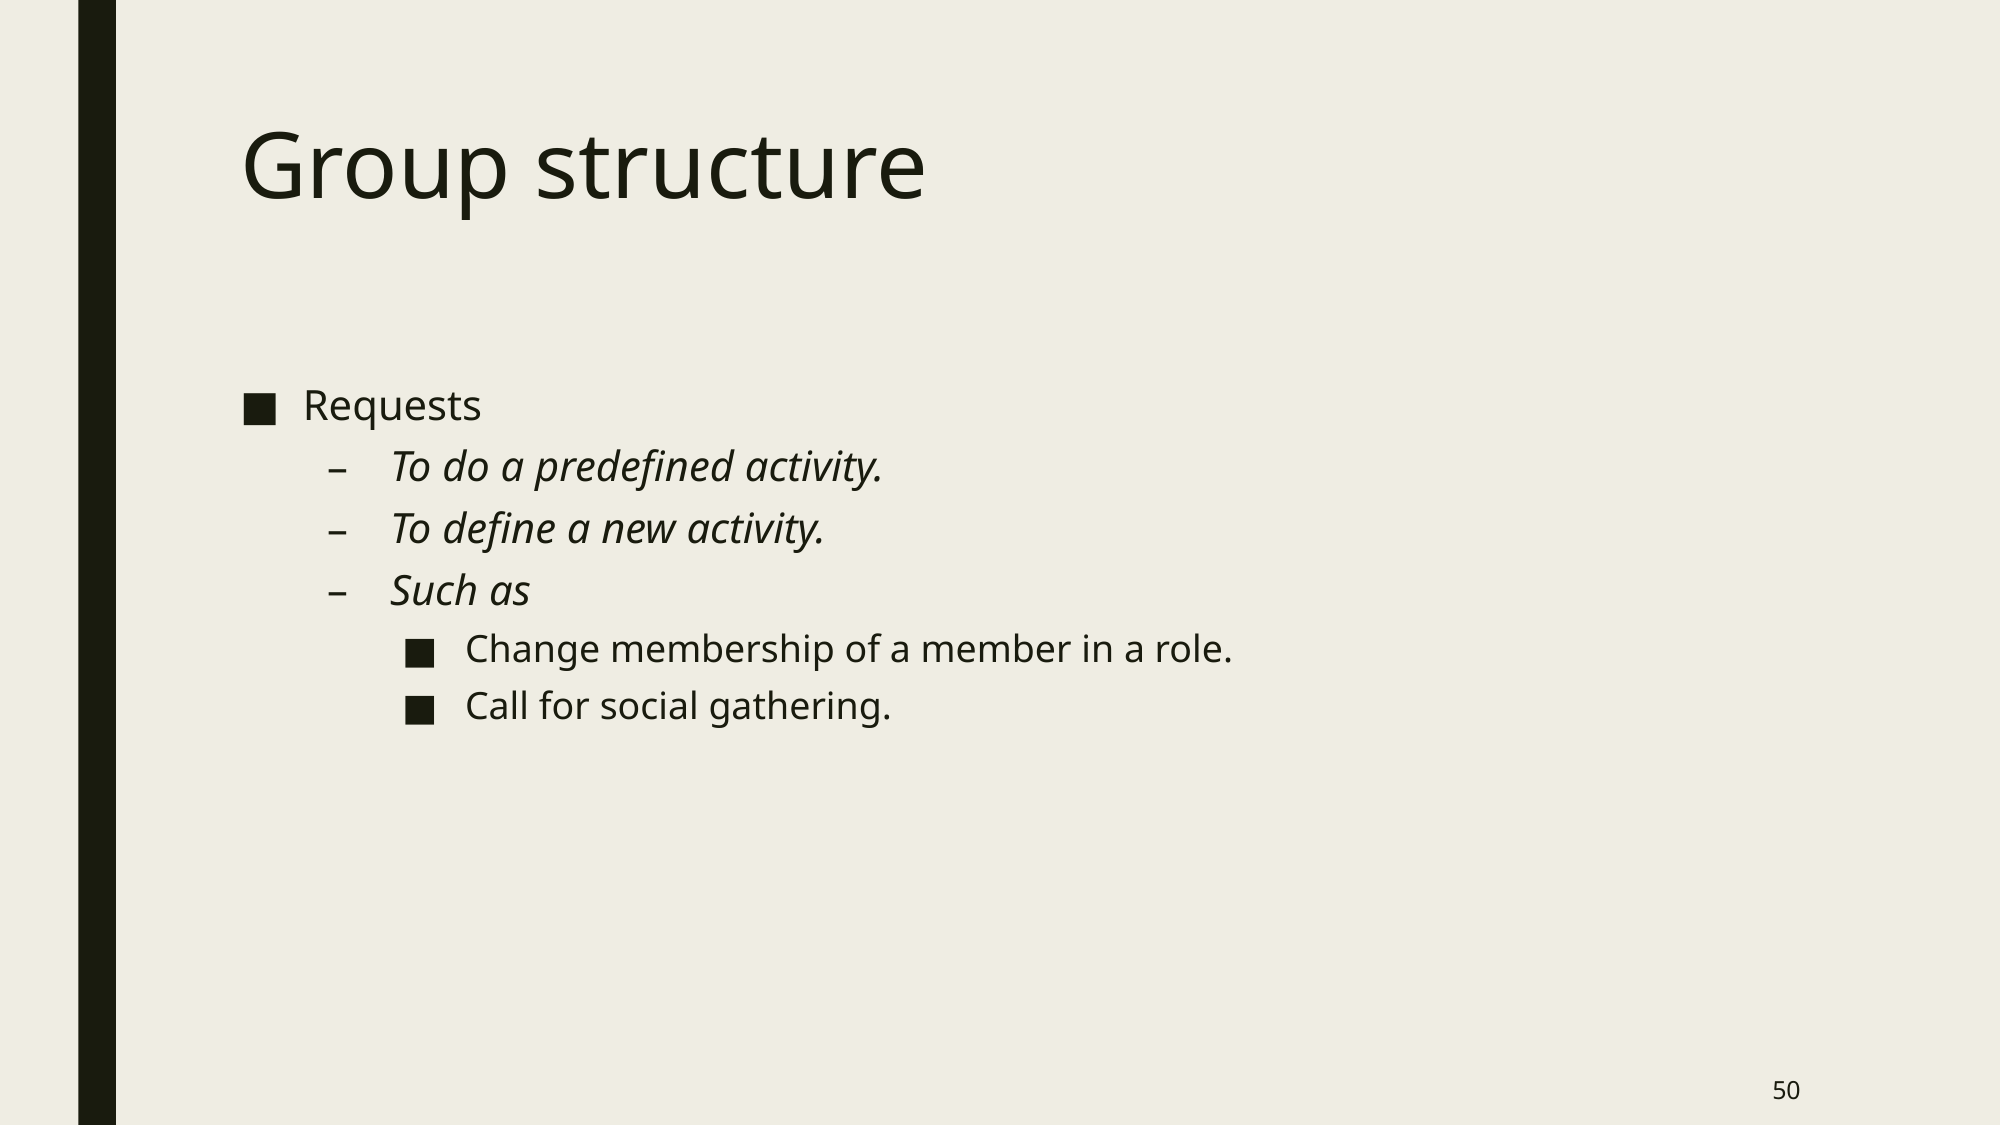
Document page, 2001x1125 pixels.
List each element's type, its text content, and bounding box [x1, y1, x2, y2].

title Group structure [225, 112, 1800, 357]
slide_number <number> [1553, 1058, 1816, 1125]
list Requests To do a predefined activity. To define a new activity. Such as Change membership of a member in a role. Call for social gathering. [225, 375, 1800, 963]
